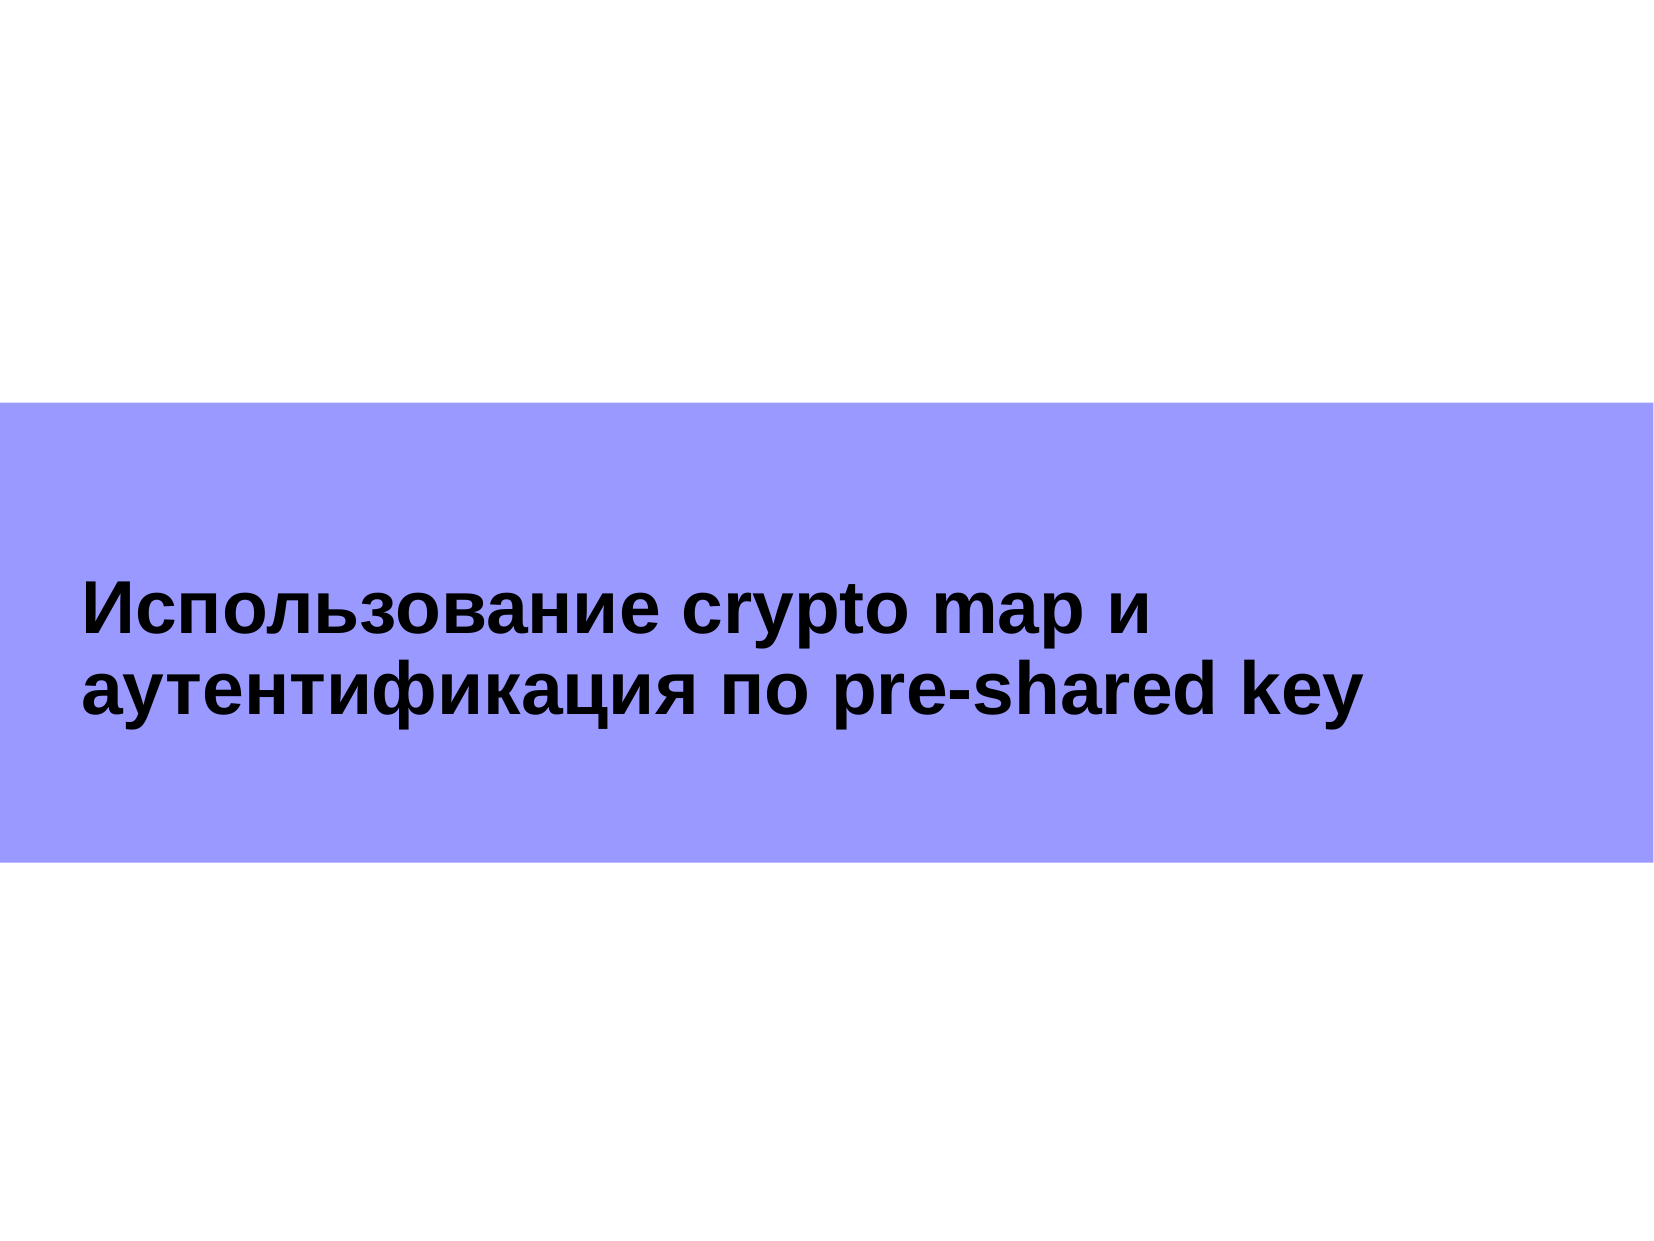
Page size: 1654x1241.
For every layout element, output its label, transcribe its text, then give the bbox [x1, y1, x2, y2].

text_box Использование crypto map и аутентификация по pre-shared key [67, 562, 1530, 772]
